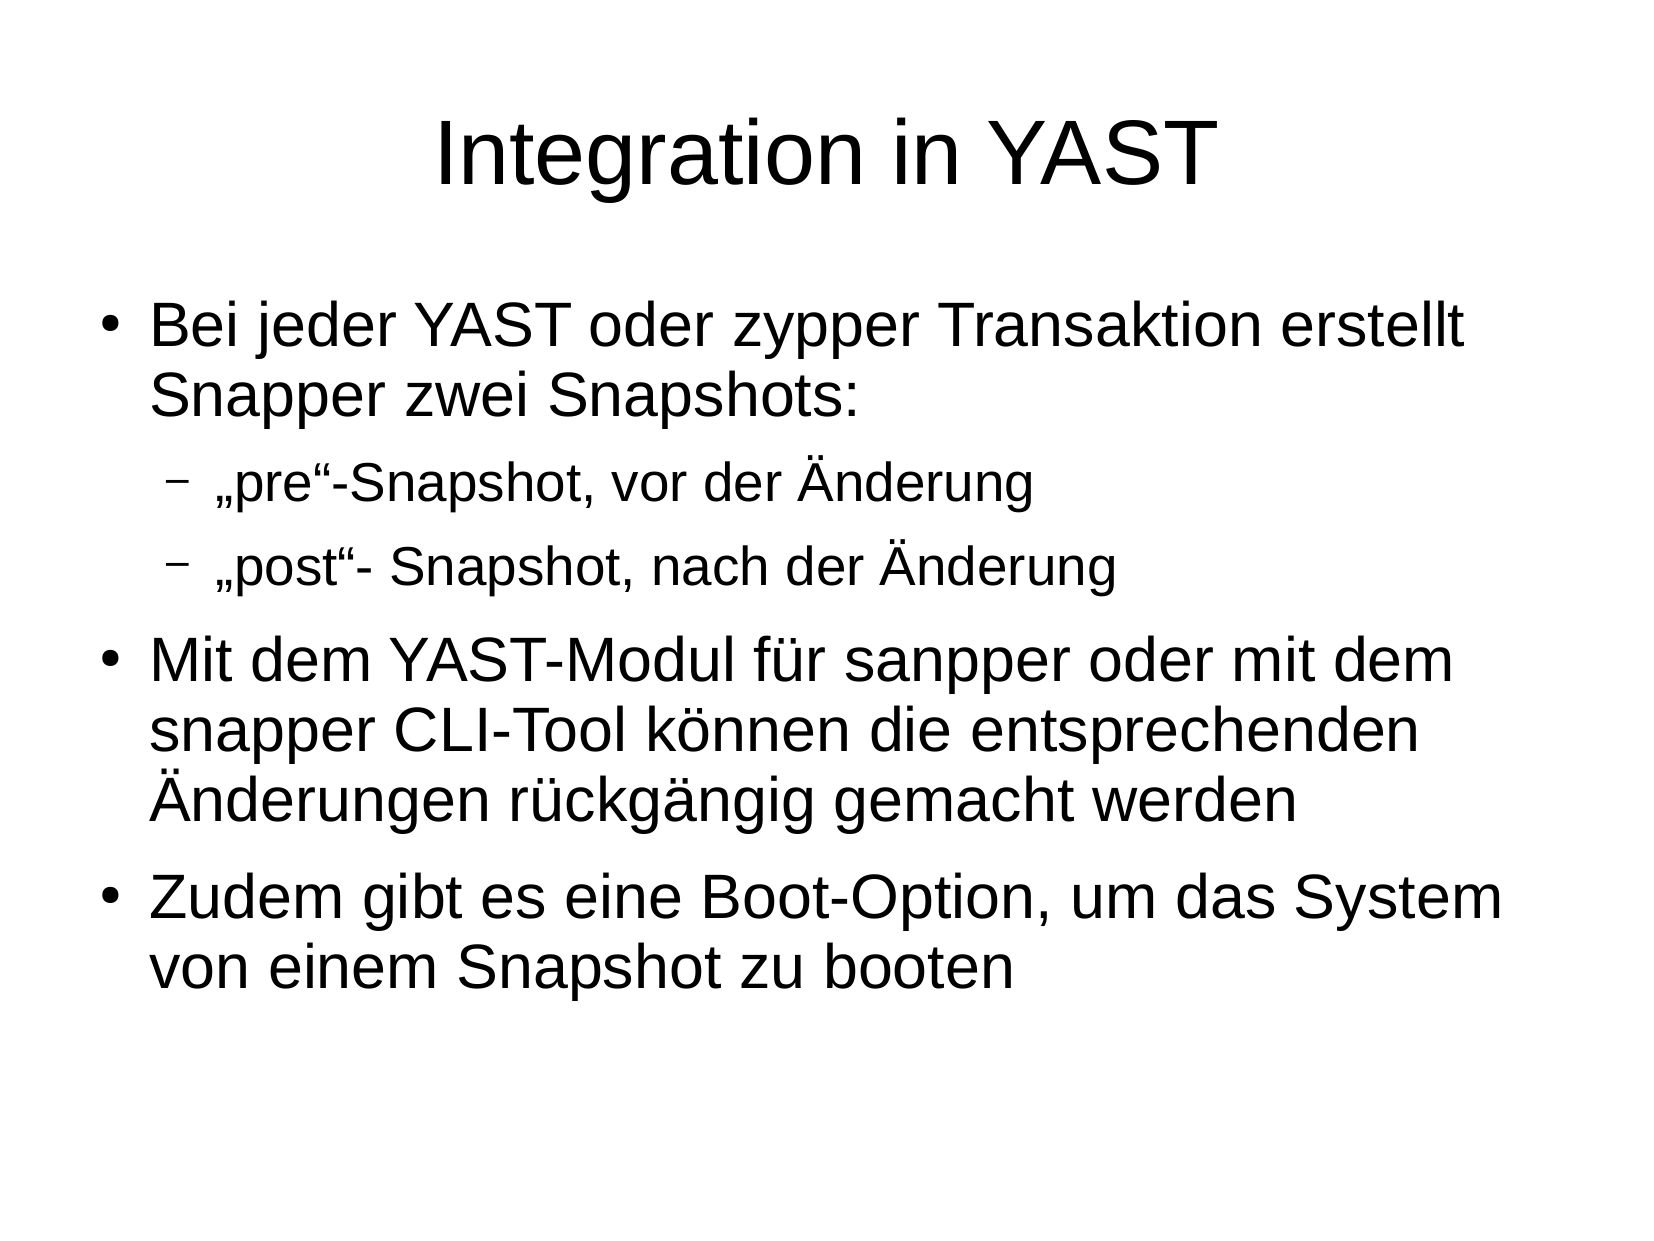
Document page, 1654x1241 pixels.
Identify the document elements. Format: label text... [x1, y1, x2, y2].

list Bei jeder YAST oder zypper Transaktion erstellt Snapper zwei Snapshots: „pre“-Snapshot, vor der Änderung „post“- Snapshot, nach der Änderung Mit dem YAST-Modul für sanpper oder mit dem snapper CLI-Tool können die entsprechenden Änderungen rückgängig gemacht werden Zudem gibt es eine Boot-Option, um das System von einem Snapshot zu booten [82, 290, 1571, 1010]
title Integration in YAST [82, 49, 1571, 257]
